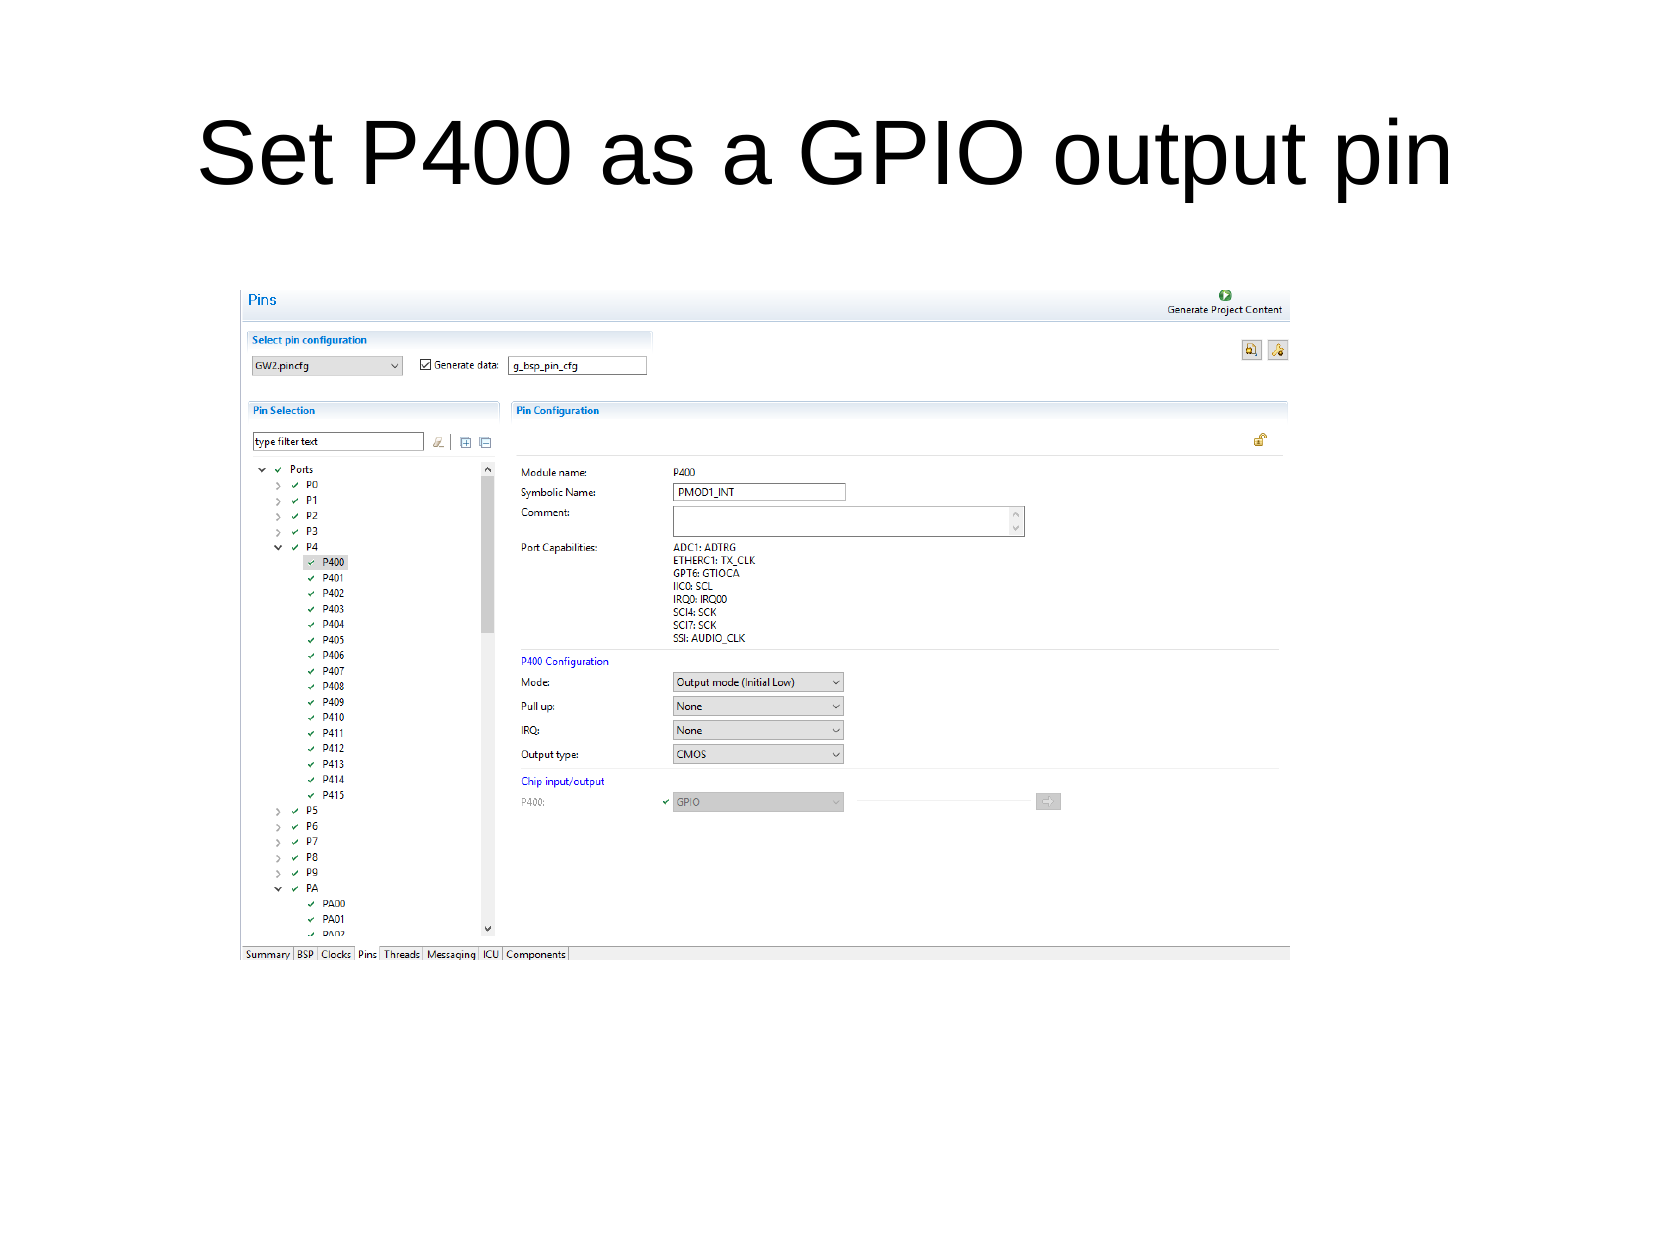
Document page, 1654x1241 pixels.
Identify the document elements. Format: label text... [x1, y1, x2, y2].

picture [240, 290, 1290, 960]
title Set P400 as a GPIO output pin [82, 49, 1571, 257]
